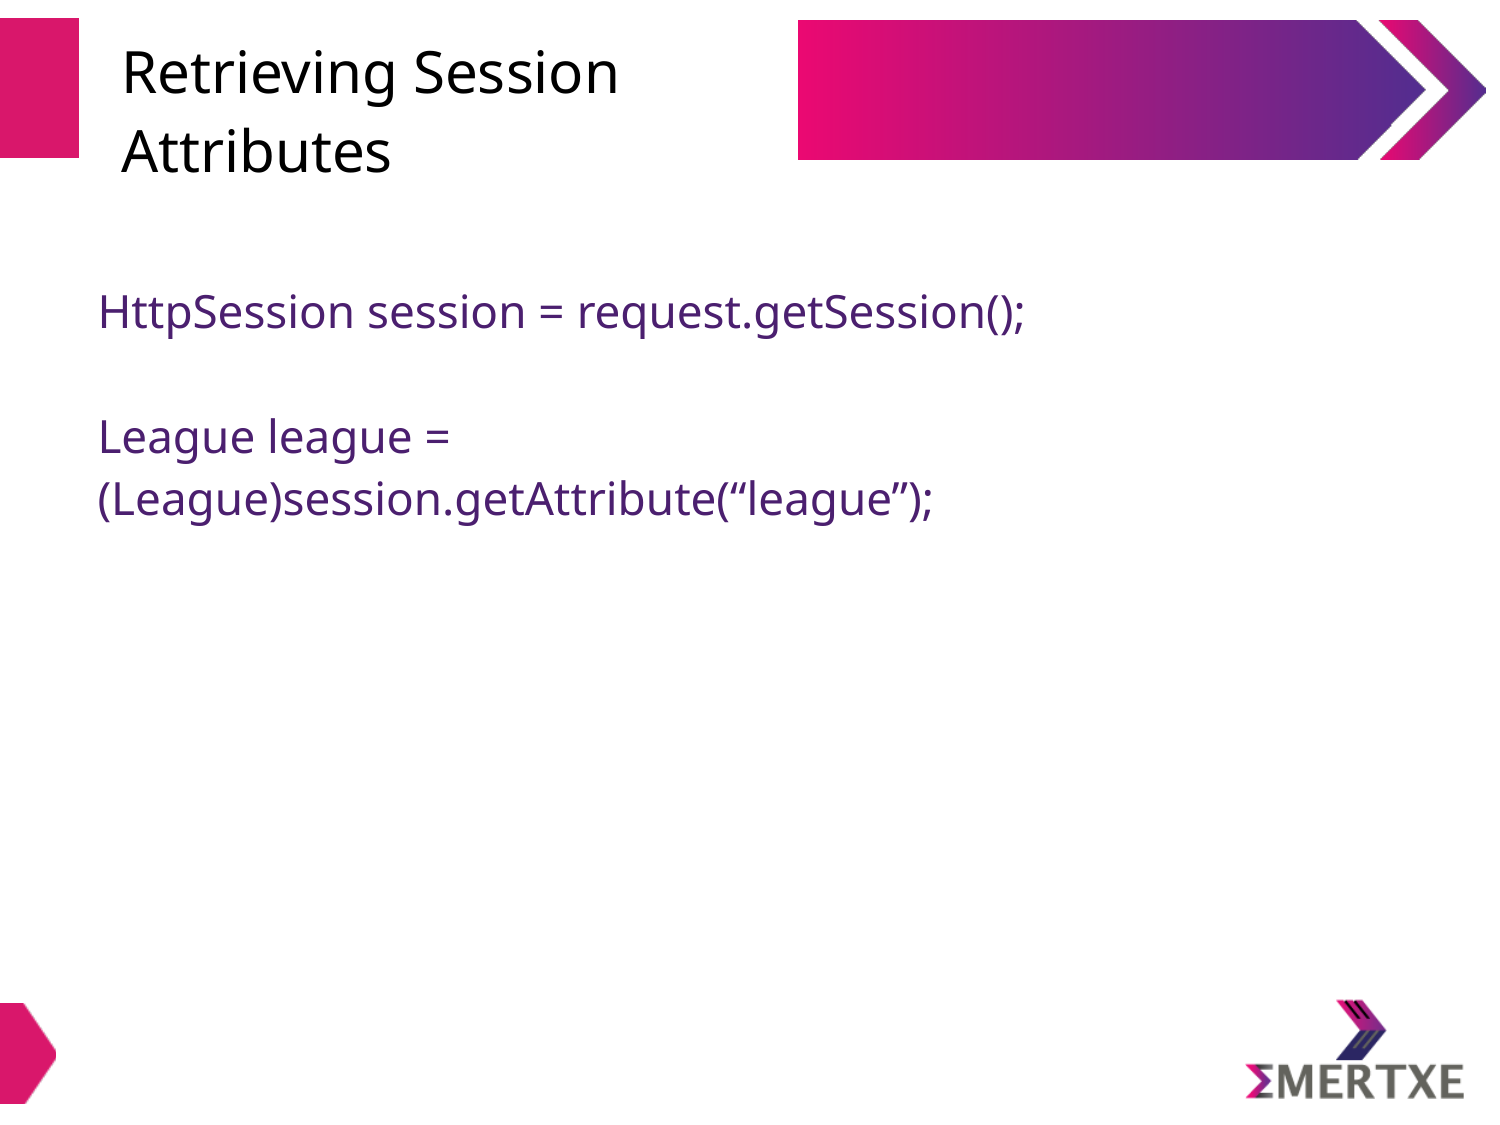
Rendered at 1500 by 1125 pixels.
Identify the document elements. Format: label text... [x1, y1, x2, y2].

text_box Retrieving Session Attributes [106, 23, 756, 175]
text_box HttpSession session = request.getSession(); League league = (League)session.getAttribute(“league”); [82, 271, 1312, 501]
picture [798, 20, 1486, 160]
picture [1245, 996, 1465, 1099]
